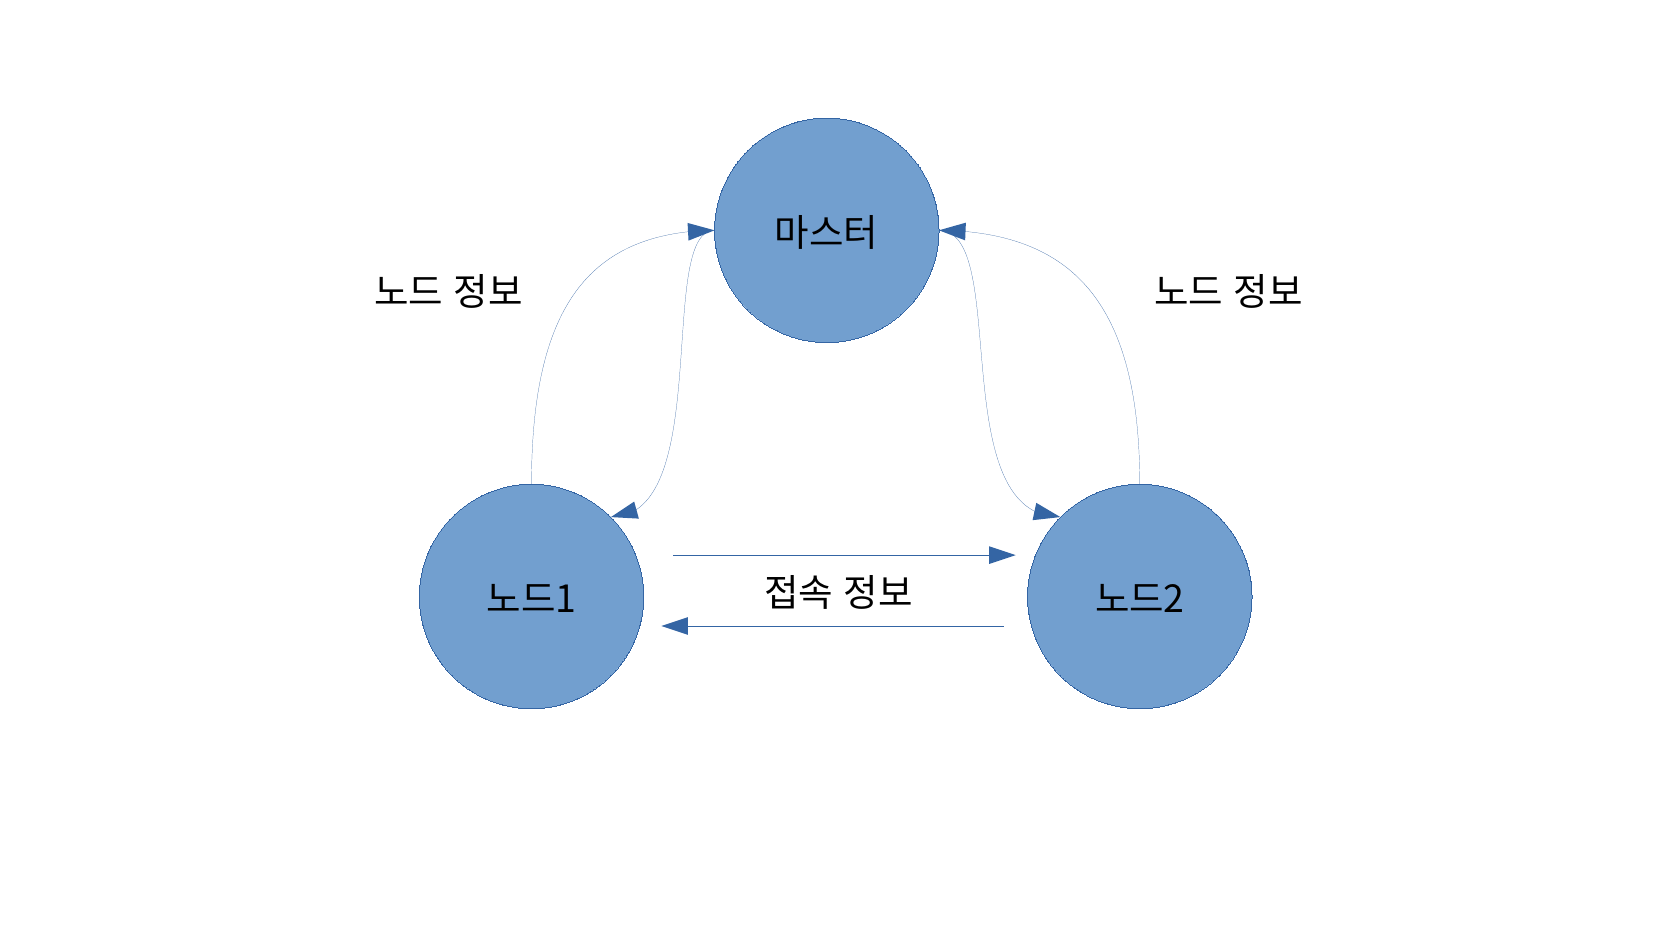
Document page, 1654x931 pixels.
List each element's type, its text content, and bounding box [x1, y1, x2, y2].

text_box 접속 정보 [732, 561, 945, 621]
text_box 마스터 [714, 118, 940, 343]
text_box 노드 정보 [1122, 259, 1335, 319]
text_box 노드1 [419, 484, 644, 709]
text_box 노드 정보 [342, 259, 556, 319]
text_box 노드2 [1027, 484, 1253, 709]
